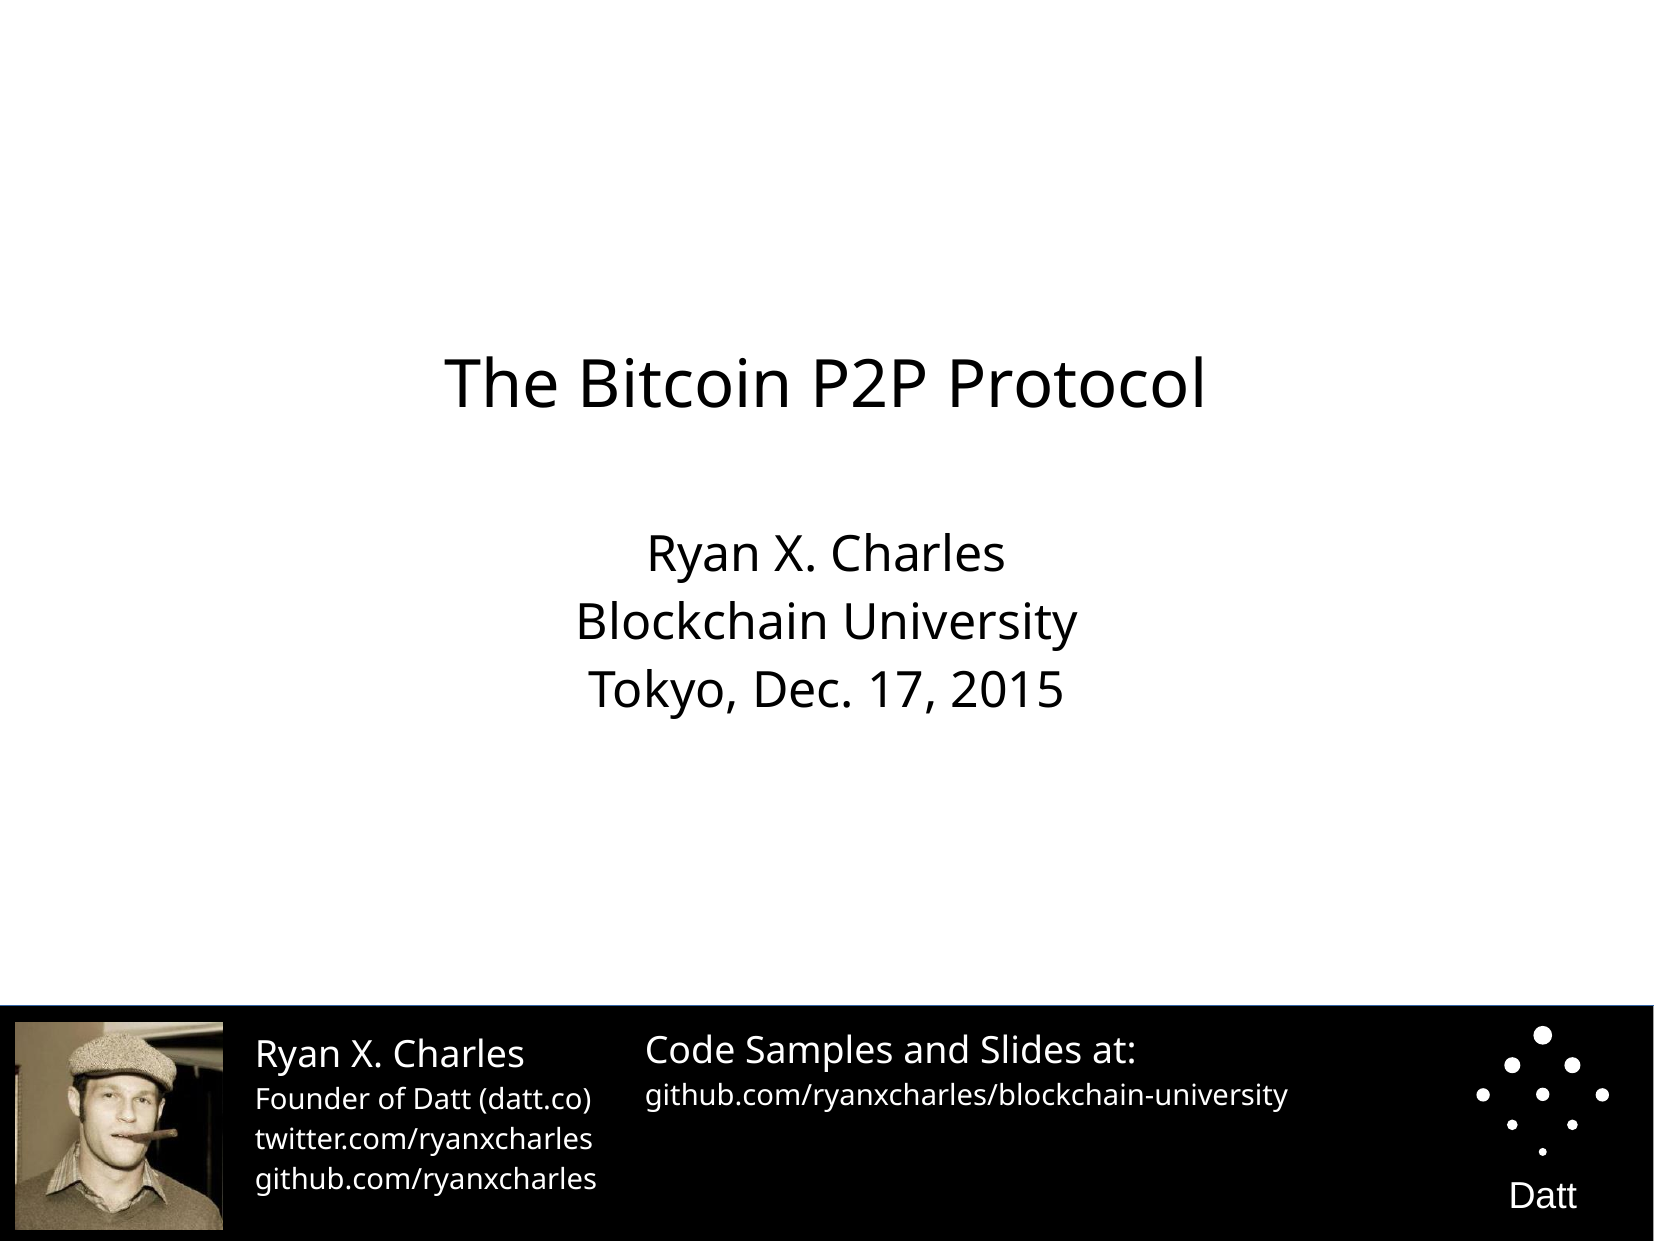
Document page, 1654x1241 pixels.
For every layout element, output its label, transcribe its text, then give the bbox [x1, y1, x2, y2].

text_box The Bitcoin P2P Protocol Ryan X. Charles Blockchain University Tokyo, Dec. 17, 2015 [82, 49, 1571, 1010]
text_box Datt [1452, 1167, 1633, 1241]
text_box Code Samples and Slides at: github.com/ryanxcharles/blockchain-university [630, 1015, 1403, 1156]
picture [15, 1022, 223, 1231]
picture [1475, 1023, 1611, 1159]
text_box Ryan X. Charles Founder of Datt (datt.co) twitter.com/ryanxcharles github.com/ryanxcharles [240, 1020, 976, 1241]
text_box [0, 1005, 1654, 1241]
